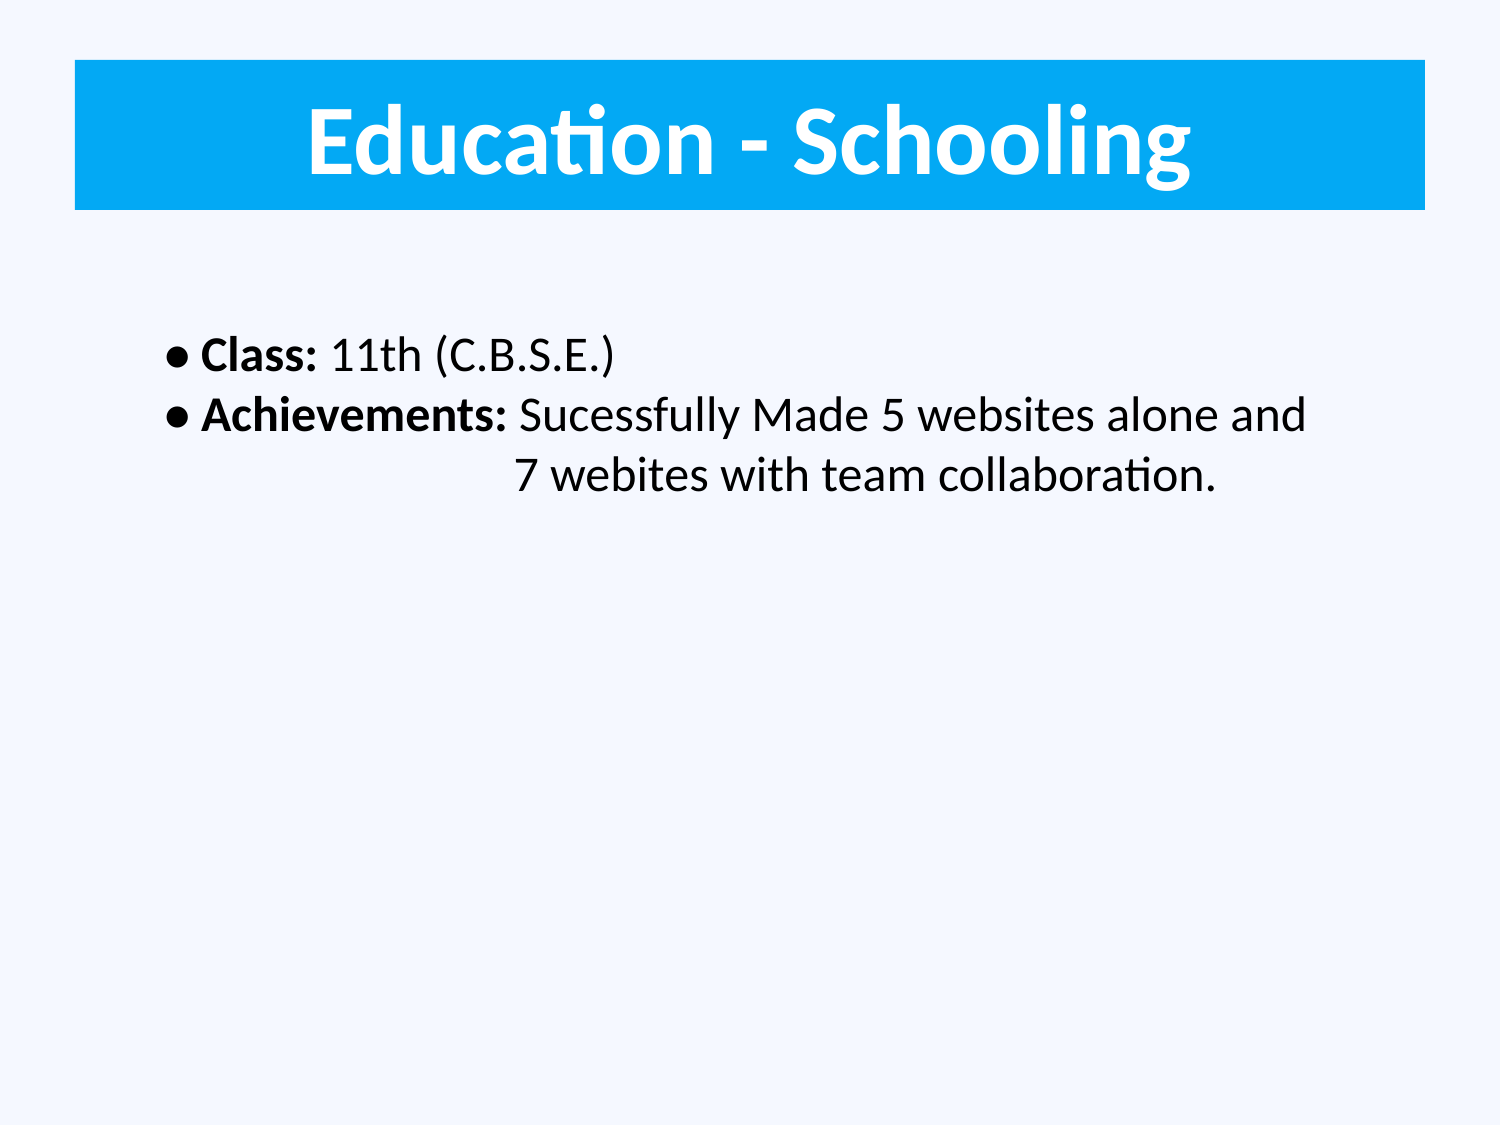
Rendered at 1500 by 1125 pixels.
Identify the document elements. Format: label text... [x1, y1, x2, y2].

text_box • Class: 11th (C.B.S.E.) • Achievements: Sucessfully Made 5 websites alone and 7 webites with team collaboration. [149, 239, 1350, 509]
text_box Education - Schooling [74, 59, 1425, 210]
